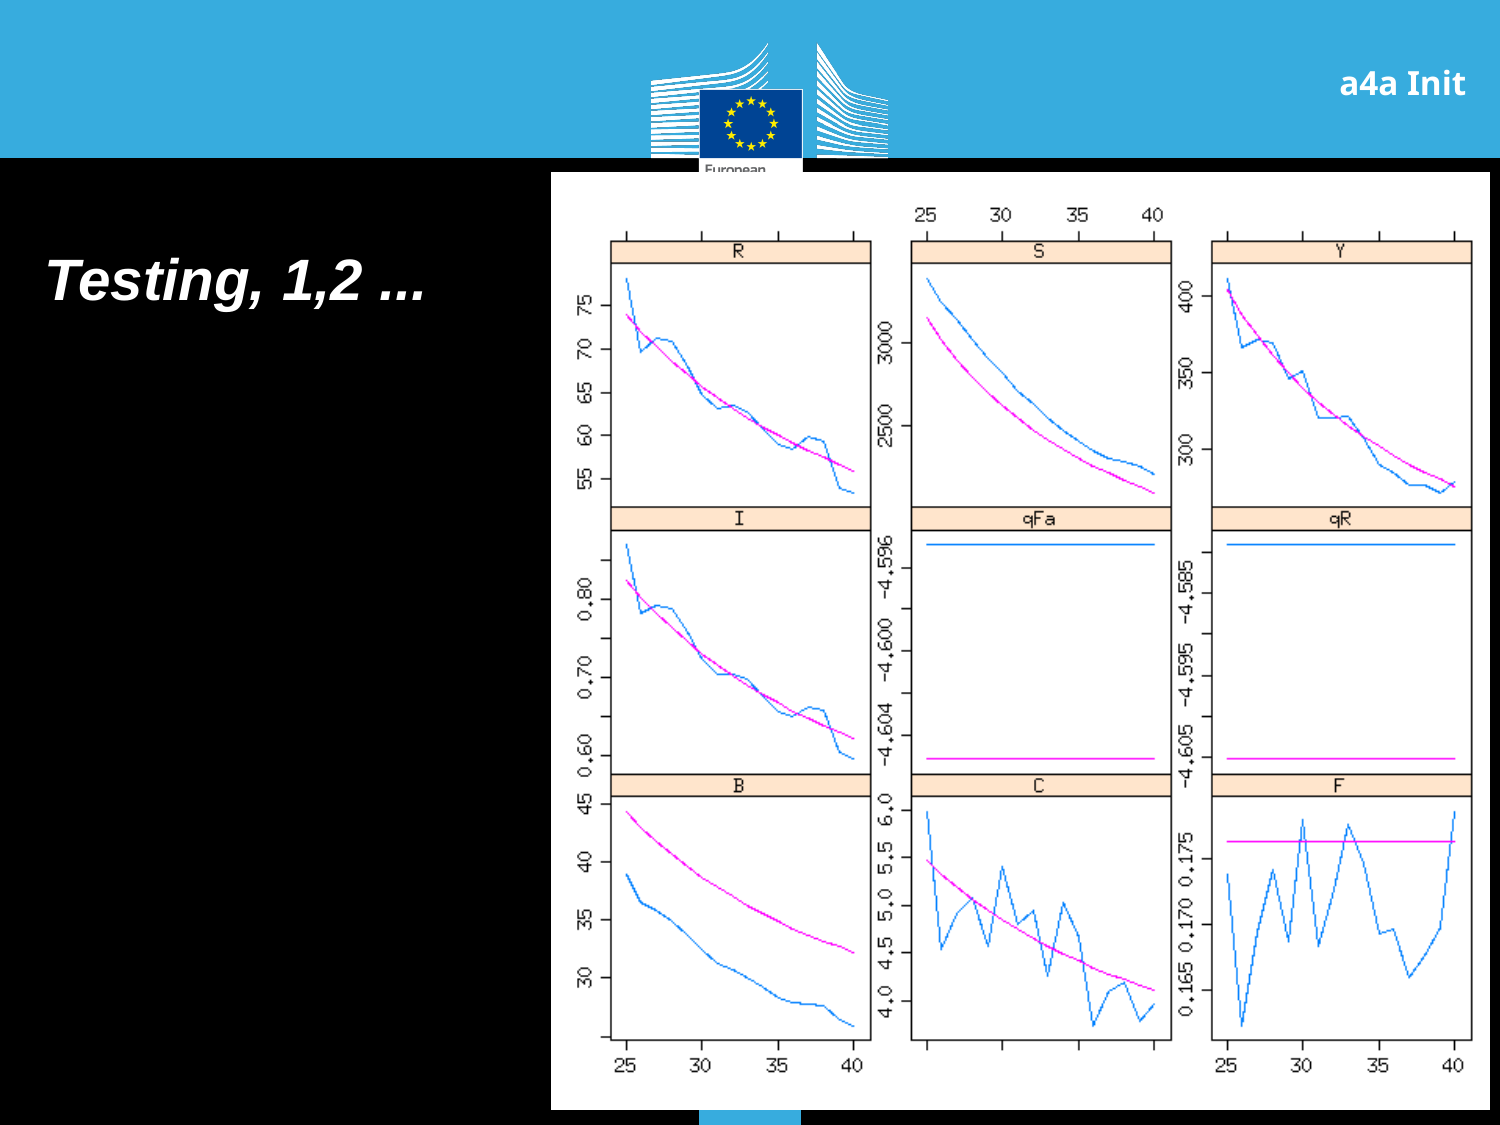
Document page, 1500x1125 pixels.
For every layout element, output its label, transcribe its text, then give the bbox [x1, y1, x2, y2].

picture [551, 42, 1490, 1125]
title a4a Init [1091, 29, 1482, 136]
text_box Testing, 1,2 ... [30, 239, 556, 330]
